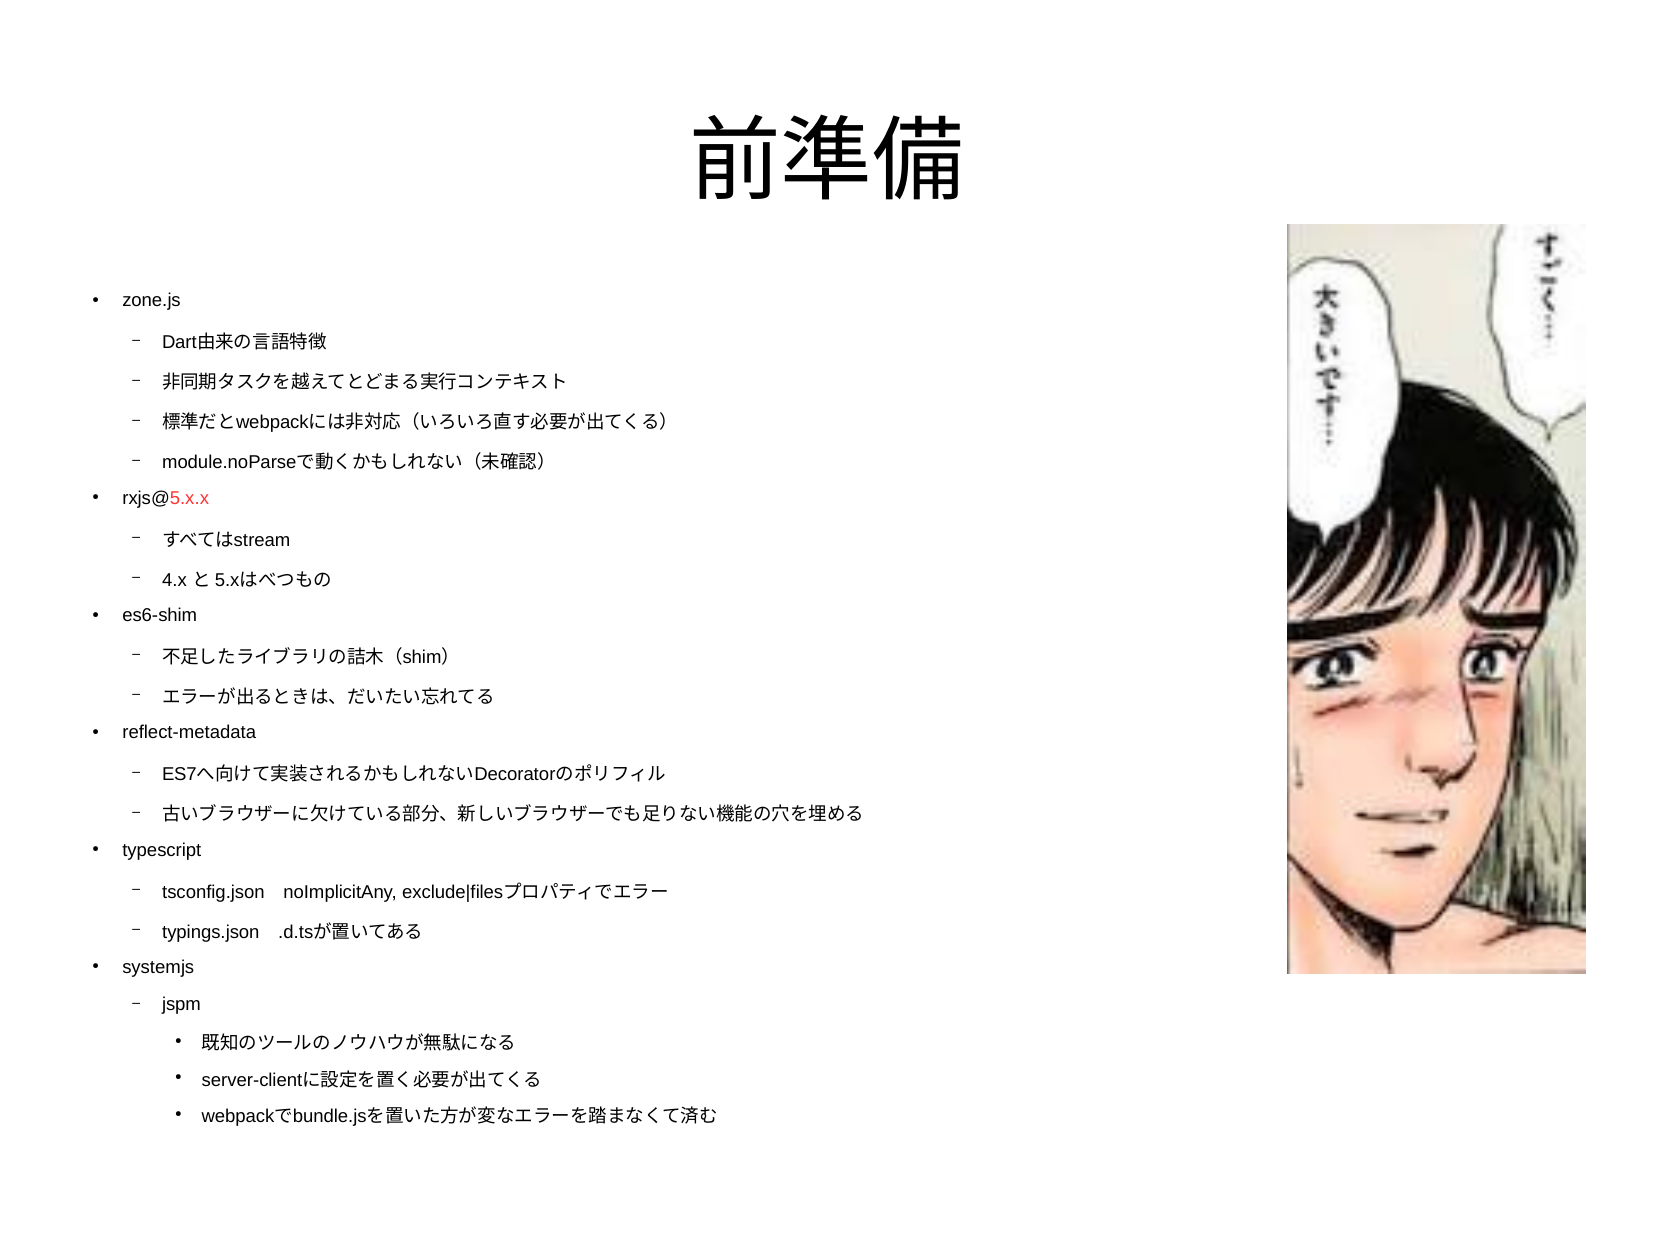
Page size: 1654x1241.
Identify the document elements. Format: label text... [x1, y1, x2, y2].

list zone.js Dart由来の言語特徴 非同期タスクを越えてとどまる実行コンテキスト 標準だとwebpackには非対応（いろいろ直す必要が出てくる） module.noParseで動くかもしれない（未確認） rxjs@5.x.x すべてはstream 4.x と 5.xはべつもの es6-shim 不足したライブラリの詰木（shim） エラーが出るときは、だいたい忘れてる reflect-metadata ES7へ向けて実装されるかもしれないDecoratorのポリフィル 古いブラウザーに欠けている部分、新しいブラウザーでも足りない機能の穴を埋める typescript tsconfig.json noImplicitAny, exclude|filesプロパティでエラー typings.json .d.tsが置いてある systemjs jspm 既知のツールのノウハウが無駄になる server-clientに設定を置く必要が出てくる webpackでbundle.jsを置いた方が変なエラーを踏まなくて済む [82, 290, 1571, 1134]
title 前準備 [82, 49, 1571, 257]
picture [1287, 224, 1586, 974]
